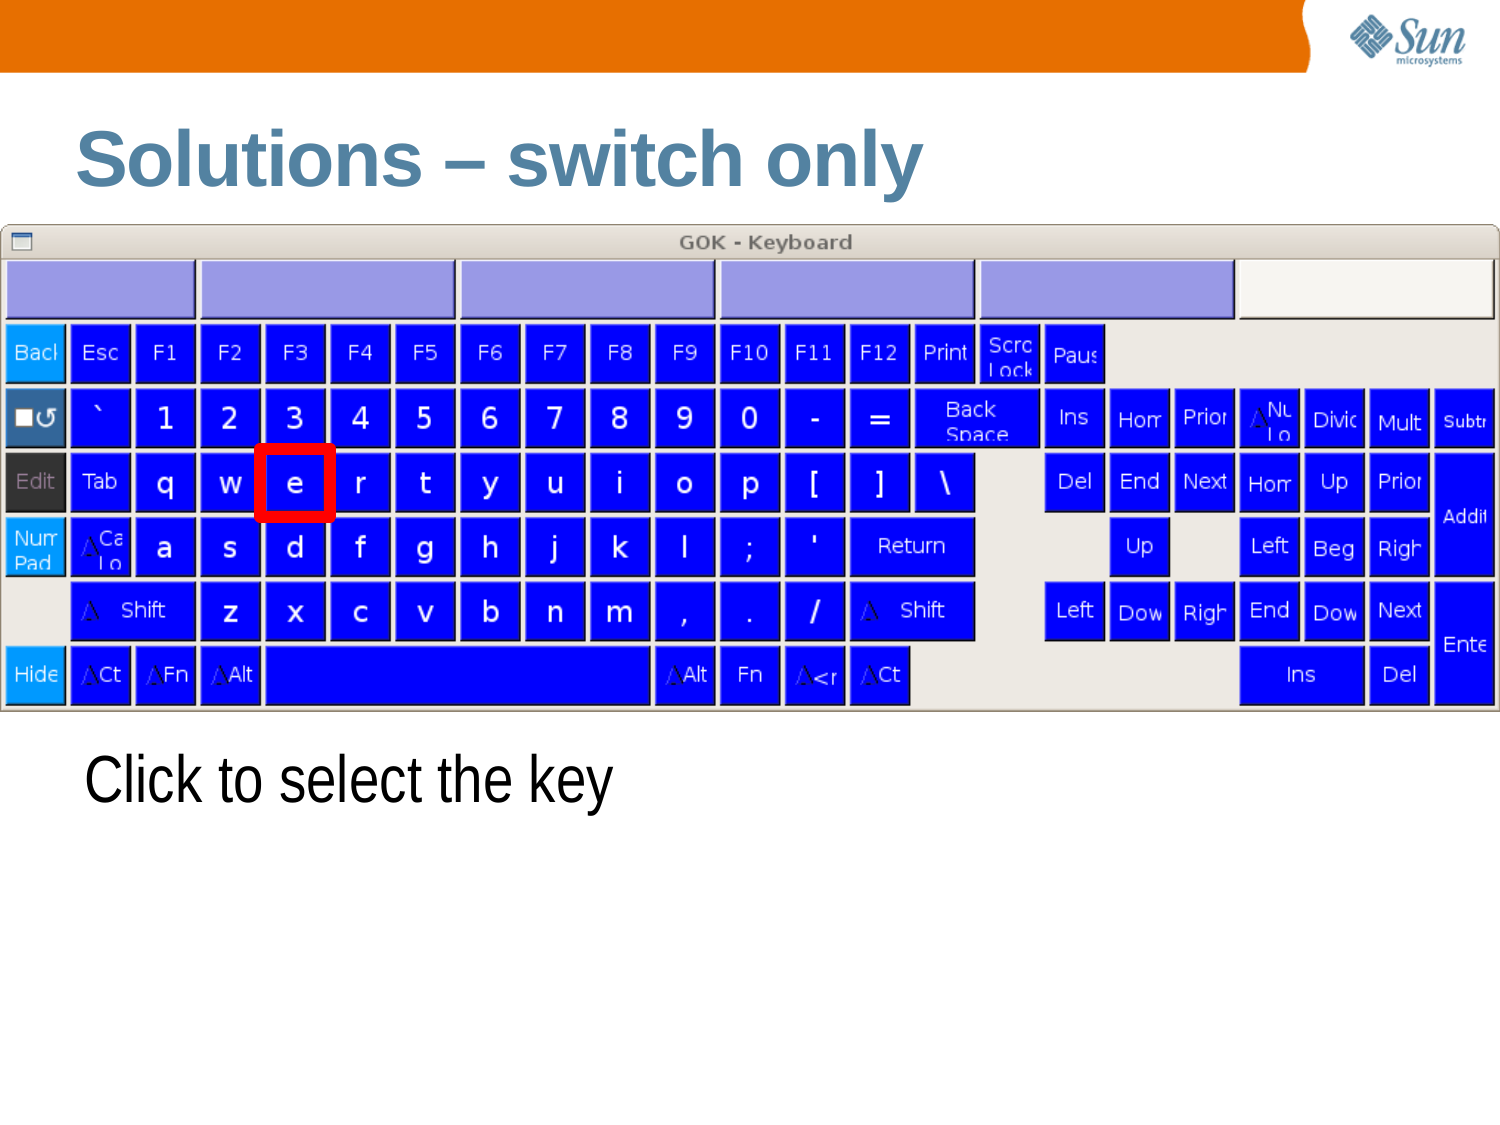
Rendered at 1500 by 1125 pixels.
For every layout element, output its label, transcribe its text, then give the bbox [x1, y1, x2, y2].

picture [0, 224, 1500, 712]
title Solutions – switch only [75, 122, 1438, 224]
picture [0, 0, 1500, 75]
list Click to select the key [64, 750, 1402, 1016]
